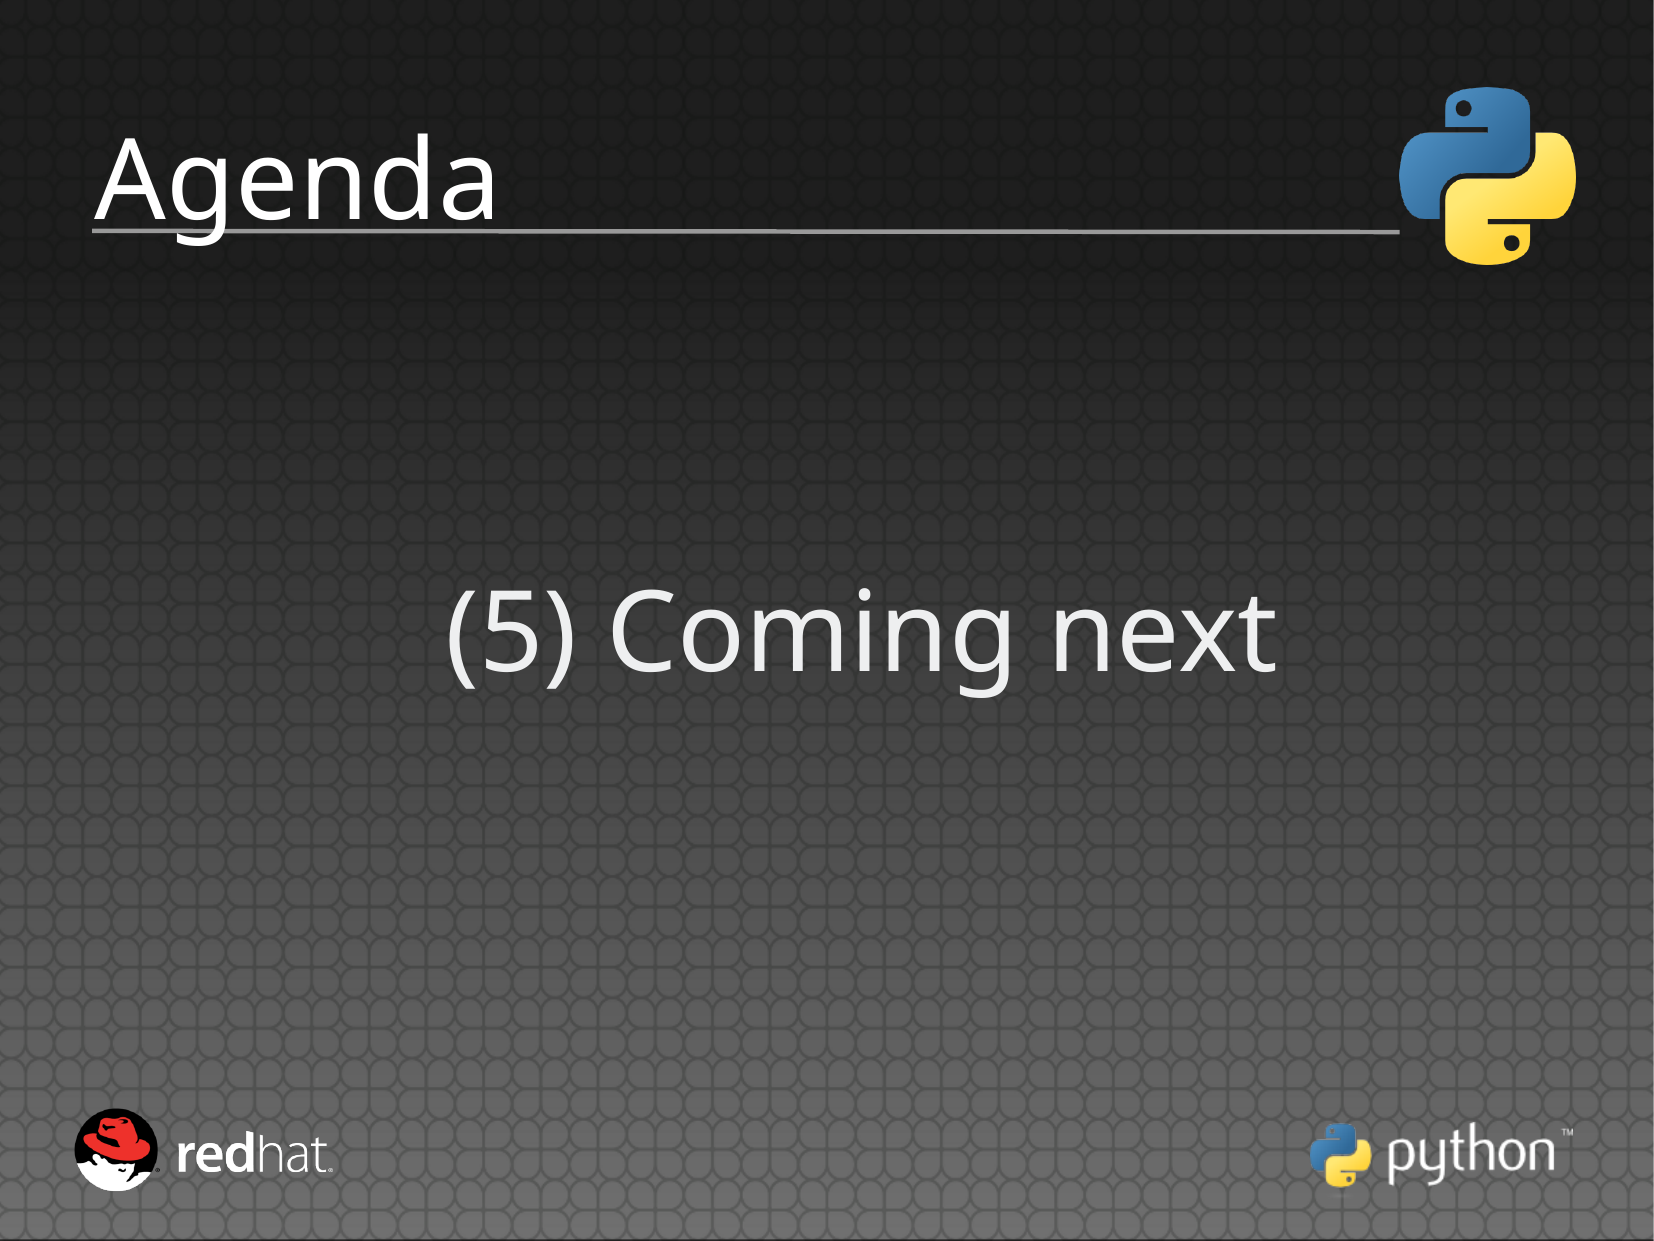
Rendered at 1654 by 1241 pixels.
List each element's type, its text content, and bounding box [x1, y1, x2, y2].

title Agenda [94, 100, 1426, 251]
picture [0, 0, 1654, 1241]
list (5) Coming next [82, 551, 1571, 1130]
